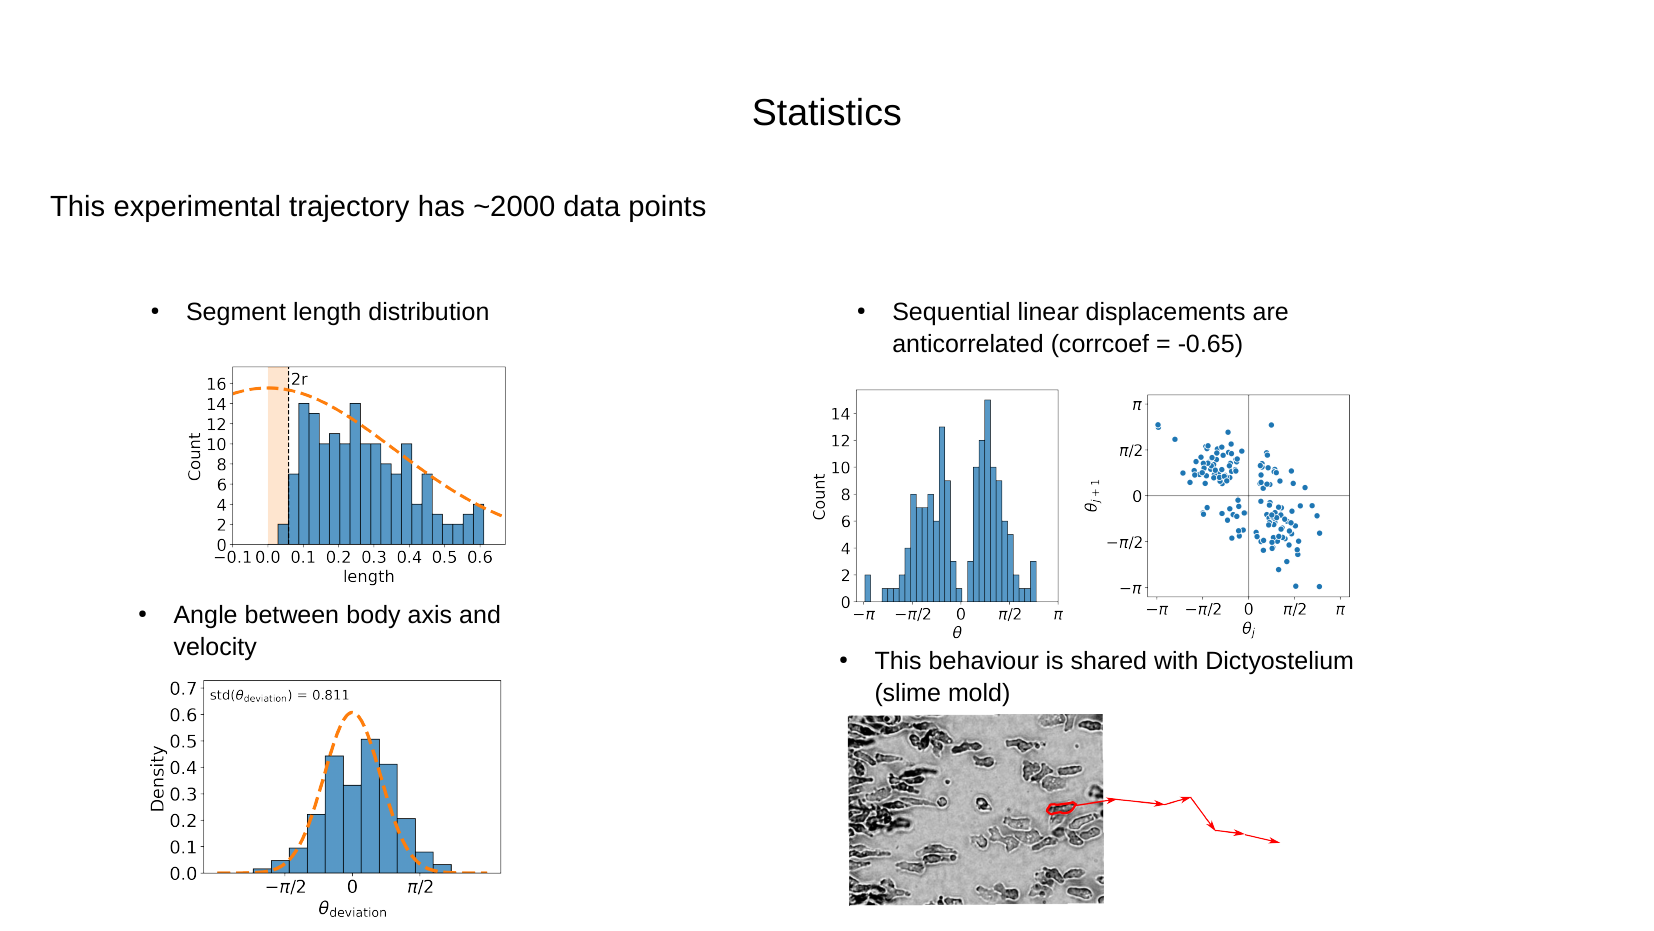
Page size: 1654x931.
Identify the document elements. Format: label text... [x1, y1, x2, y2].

picture [181, 361, 511, 589]
text_box Angle between body axis and velocity [123, 589, 518, 669]
picture [847, 714, 1360, 907]
title Statistics [82, 43, 1571, 182]
text_box Segment length distribution [135, 286, 531, 334]
picture [806, 384, 1355, 647]
text_box Sequential linear displacements are anticorrelated (corrcoef = -0.65) [842, 286, 1415, 366]
text_box This behaviour is shared with Dictyostelium (slime mold) [824, 635, 1397, 715]
picture [142, 674, 507, 924]
text_box This experimental trajectory has ~2000 data points [35, 183, 779, 241]
